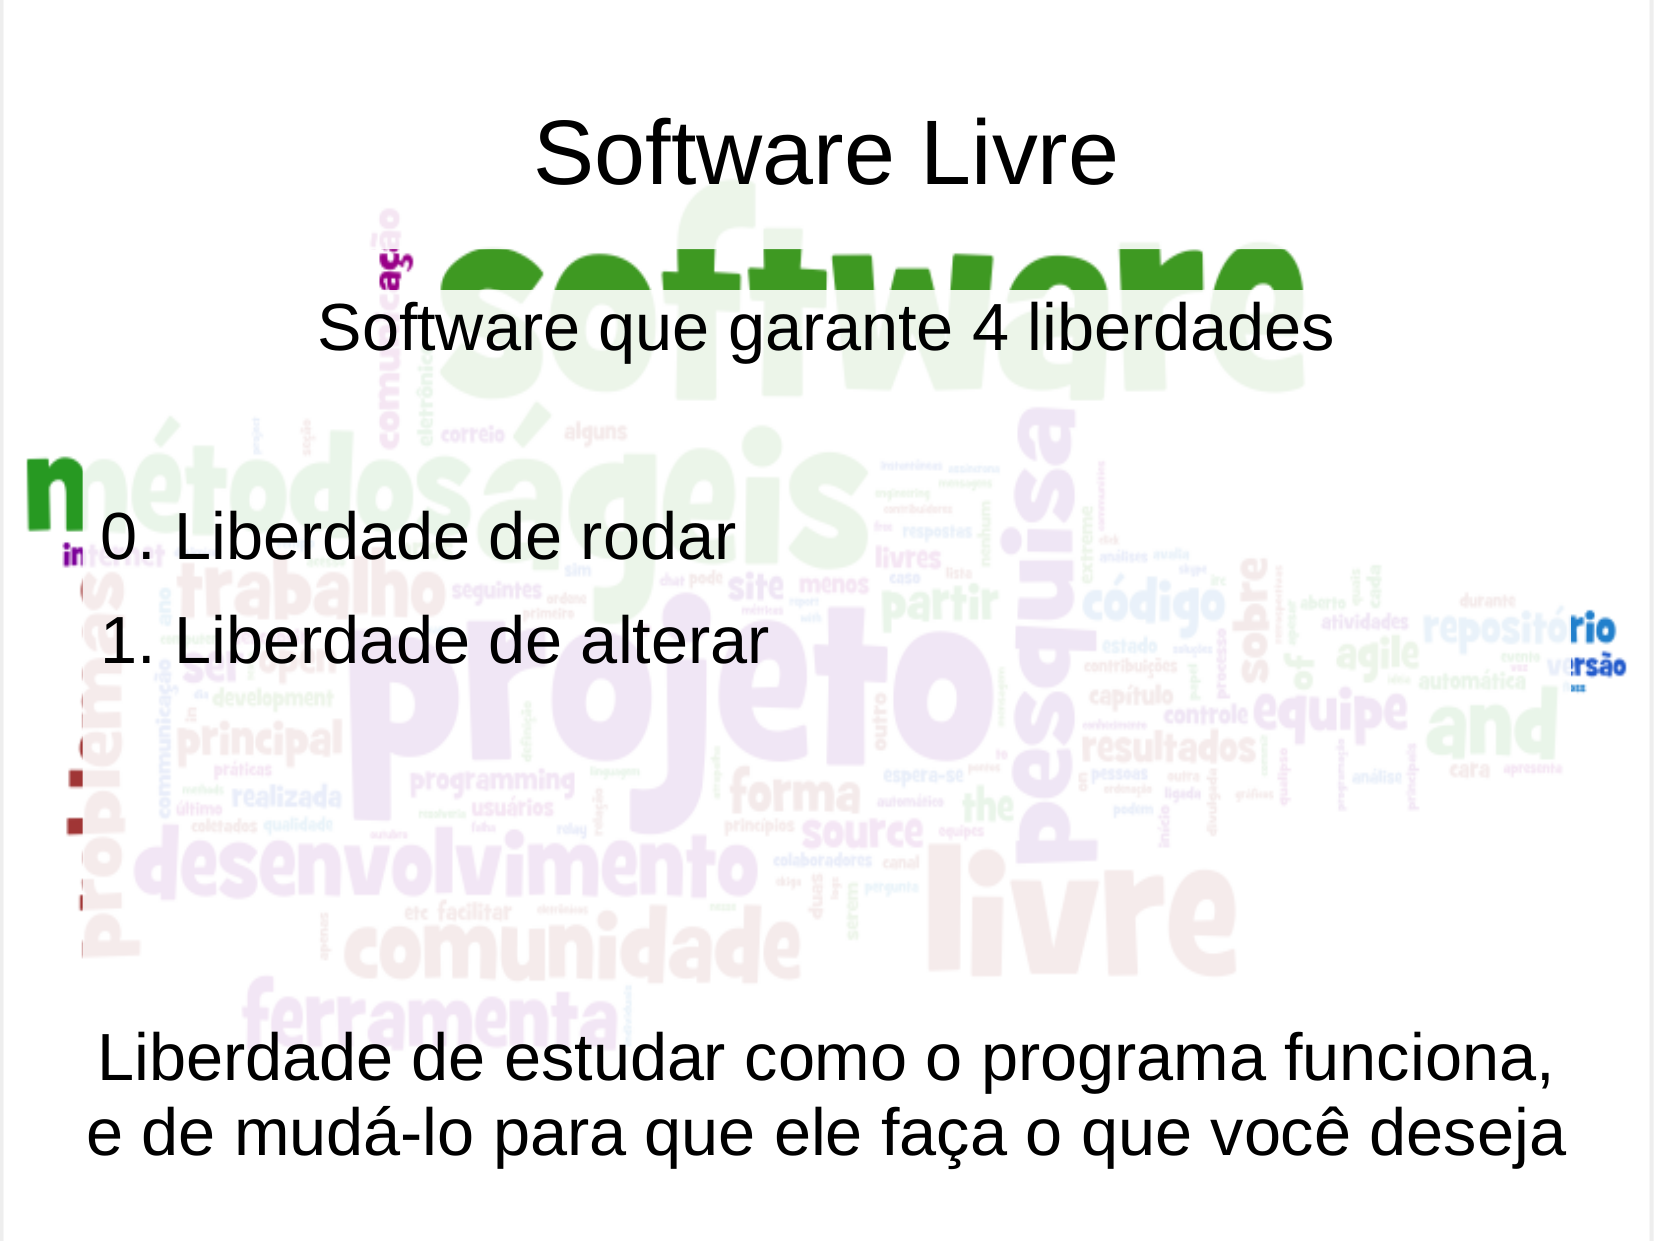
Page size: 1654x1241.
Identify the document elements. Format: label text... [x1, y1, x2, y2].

title Software Livre [82, 56, 1571, 250]
picture [0, 0, 1654, 1241]
list Software que garante 4 liberdades Liberdade de rodar Liberdade de alterar Liberdade de estudar como o programa funciona, e de mudá-lo para que ele faça o que você deseja [82, 290, 1571, 1188]
